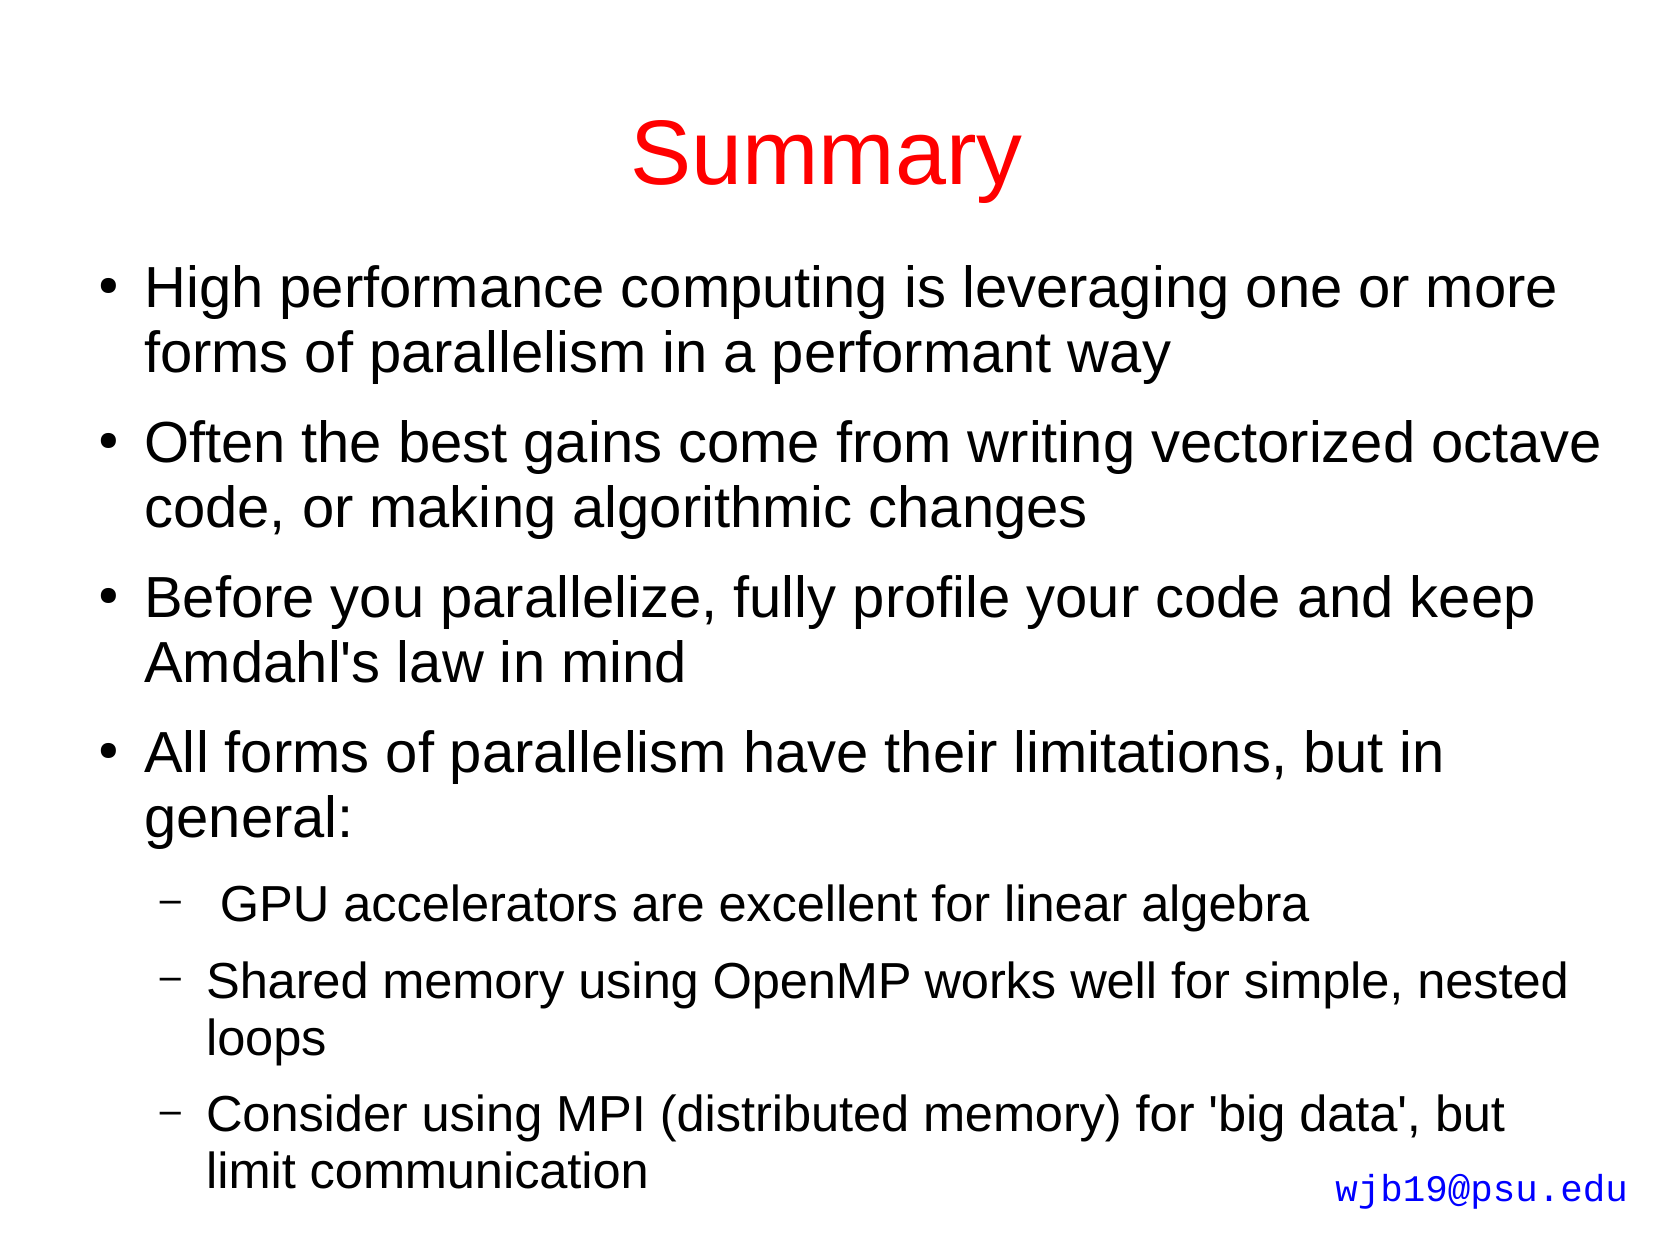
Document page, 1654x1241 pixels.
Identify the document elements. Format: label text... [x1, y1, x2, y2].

list High performance computing is leveraging one or more forms of parallelism in a performant way Often the best gains come from writing vectorized octave code, or making algorithmic changes Before you parallelize, fully profile your code and keep Amdahl's law in mind All forms of parallelism have their limitations, but in general: GPU accelerators are excellent for linear algebra Shared memory using OpenMP works well for simple, nested loops Consider using MPI (distributed memory) for 'big data', but limit communication [82, 255, 1606, 1201]
title Summary [82, 49, 1571, 255]
text_box wjb19@psu.edu [1320, 1162, 1643, 1220]
